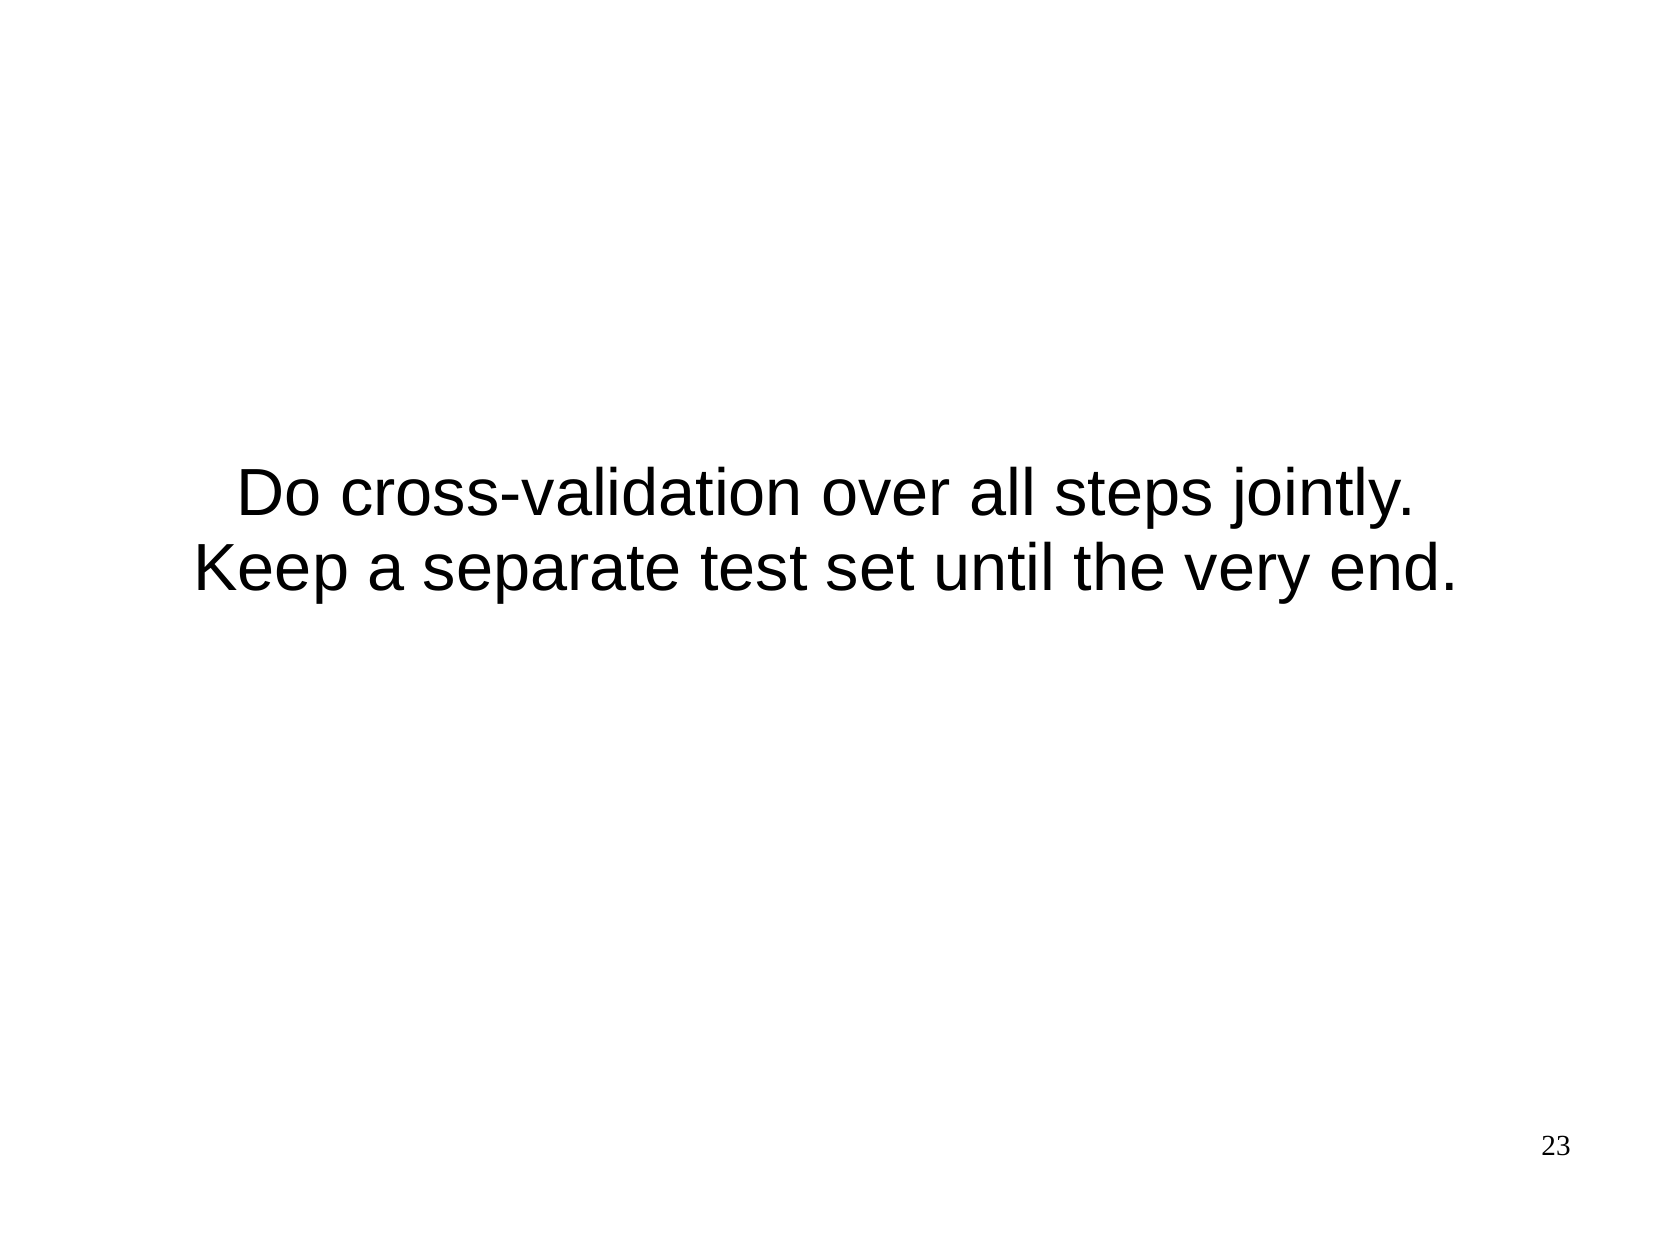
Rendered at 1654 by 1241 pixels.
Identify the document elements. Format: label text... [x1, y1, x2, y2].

subtitle Do cross-validation over all steps jointly. Keep a separate test set until the very end. [82, 49, 1571, 1010]
